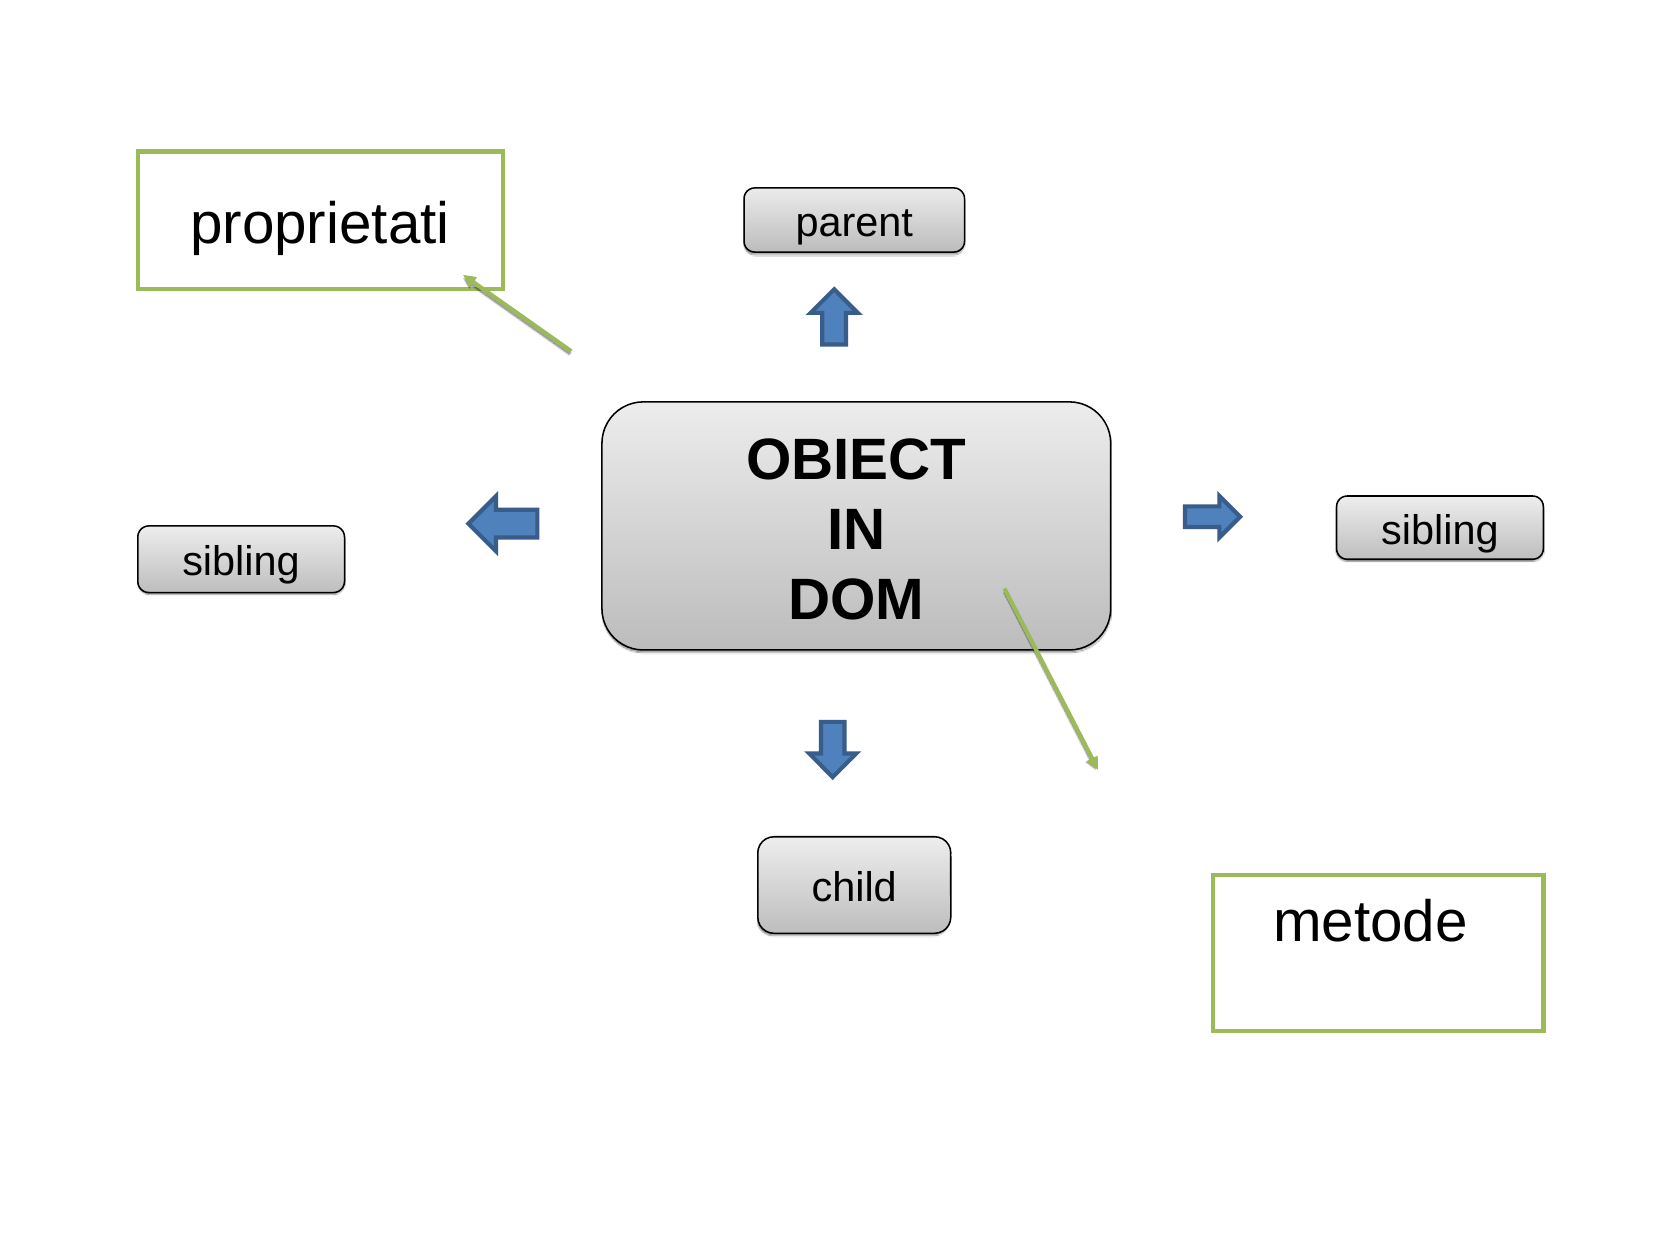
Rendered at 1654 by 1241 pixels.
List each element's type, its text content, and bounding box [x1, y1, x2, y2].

text_box sibling [1336, 496, 1544, 560]
text_box OBIECT IN DOM [601, 401, 1111, 650]
text_box parent [744, 187, 965, 253]
text_box [809, 721, 857, 778]
text_box proprietati [137, 151, 503, 290]
text_box child [757, 836, 951, 934]
text_box [810, 289, 858, 345]
text_box sibling [137, 525, 345, 593]
text_box [1184, 496, 1241, 538]
text_box metode [1212, 875, 1544, 1031]
text_box [468, 496, 538, 552]
